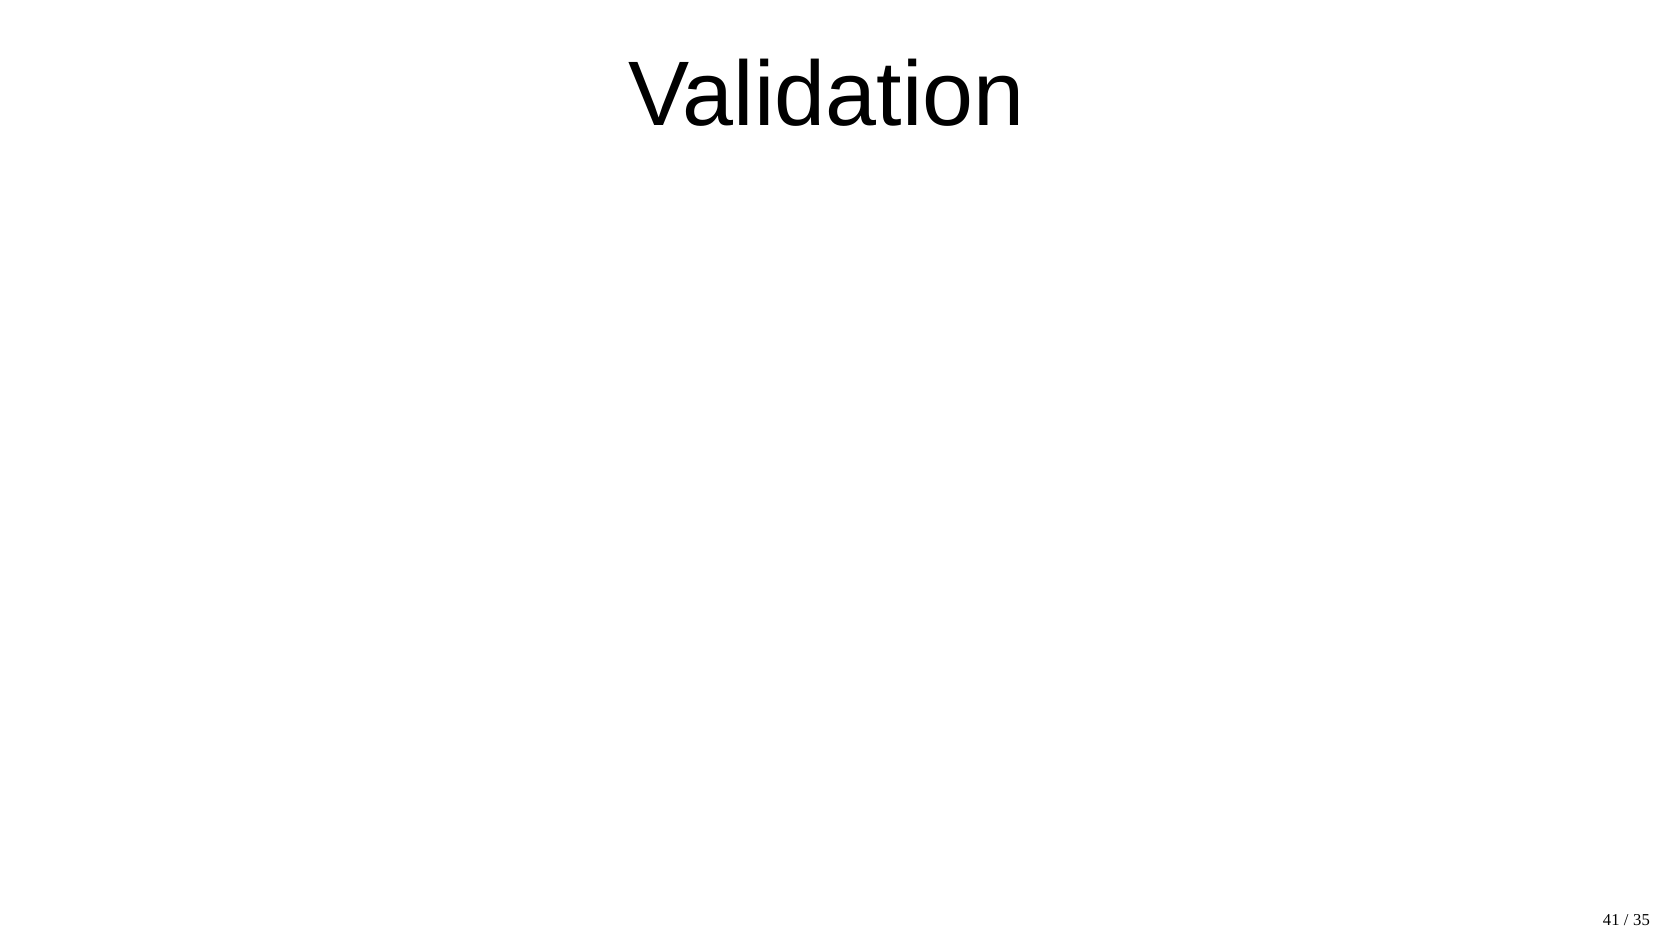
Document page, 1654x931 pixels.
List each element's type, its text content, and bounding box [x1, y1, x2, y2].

title Validation [82, 37, 1571, 151]
